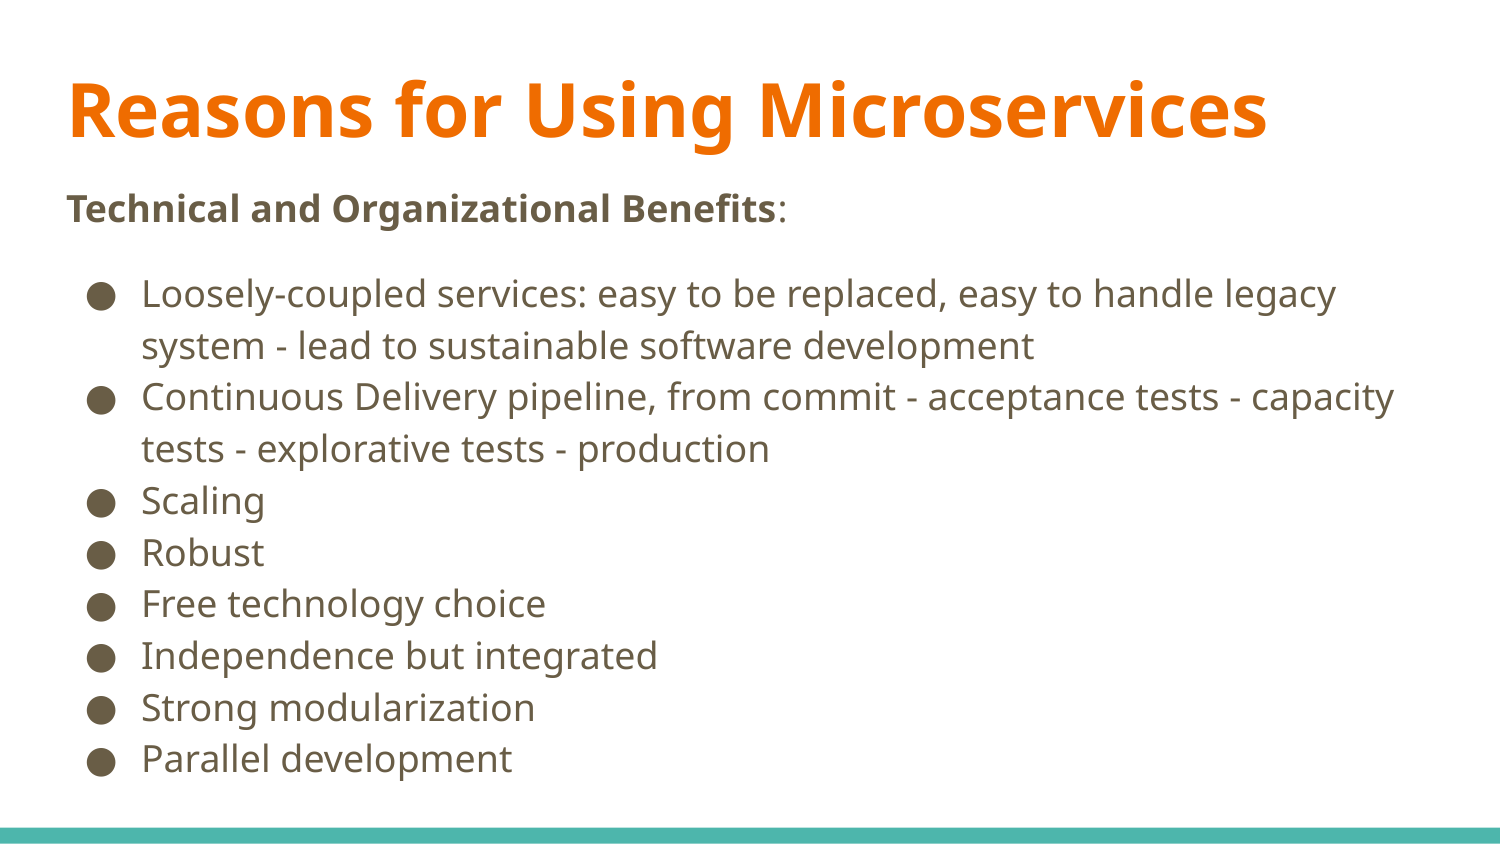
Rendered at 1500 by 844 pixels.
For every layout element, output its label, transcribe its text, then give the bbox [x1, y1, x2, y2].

list Technical and Organizational Benefits: Loosely-coupled services: easy to be replaced, easy to handle legacy system - lead to sustainable software development Continuous Delivery pipeline, from commit - acceptance tests - capacity tests - explorative tests - production Scaling Robust Free technology choice Independence but integrated Strong modularization Parallel development [51, 163, 1449, 705]
title Reasons for Using Microservices [51, 47, 1449, 163]
